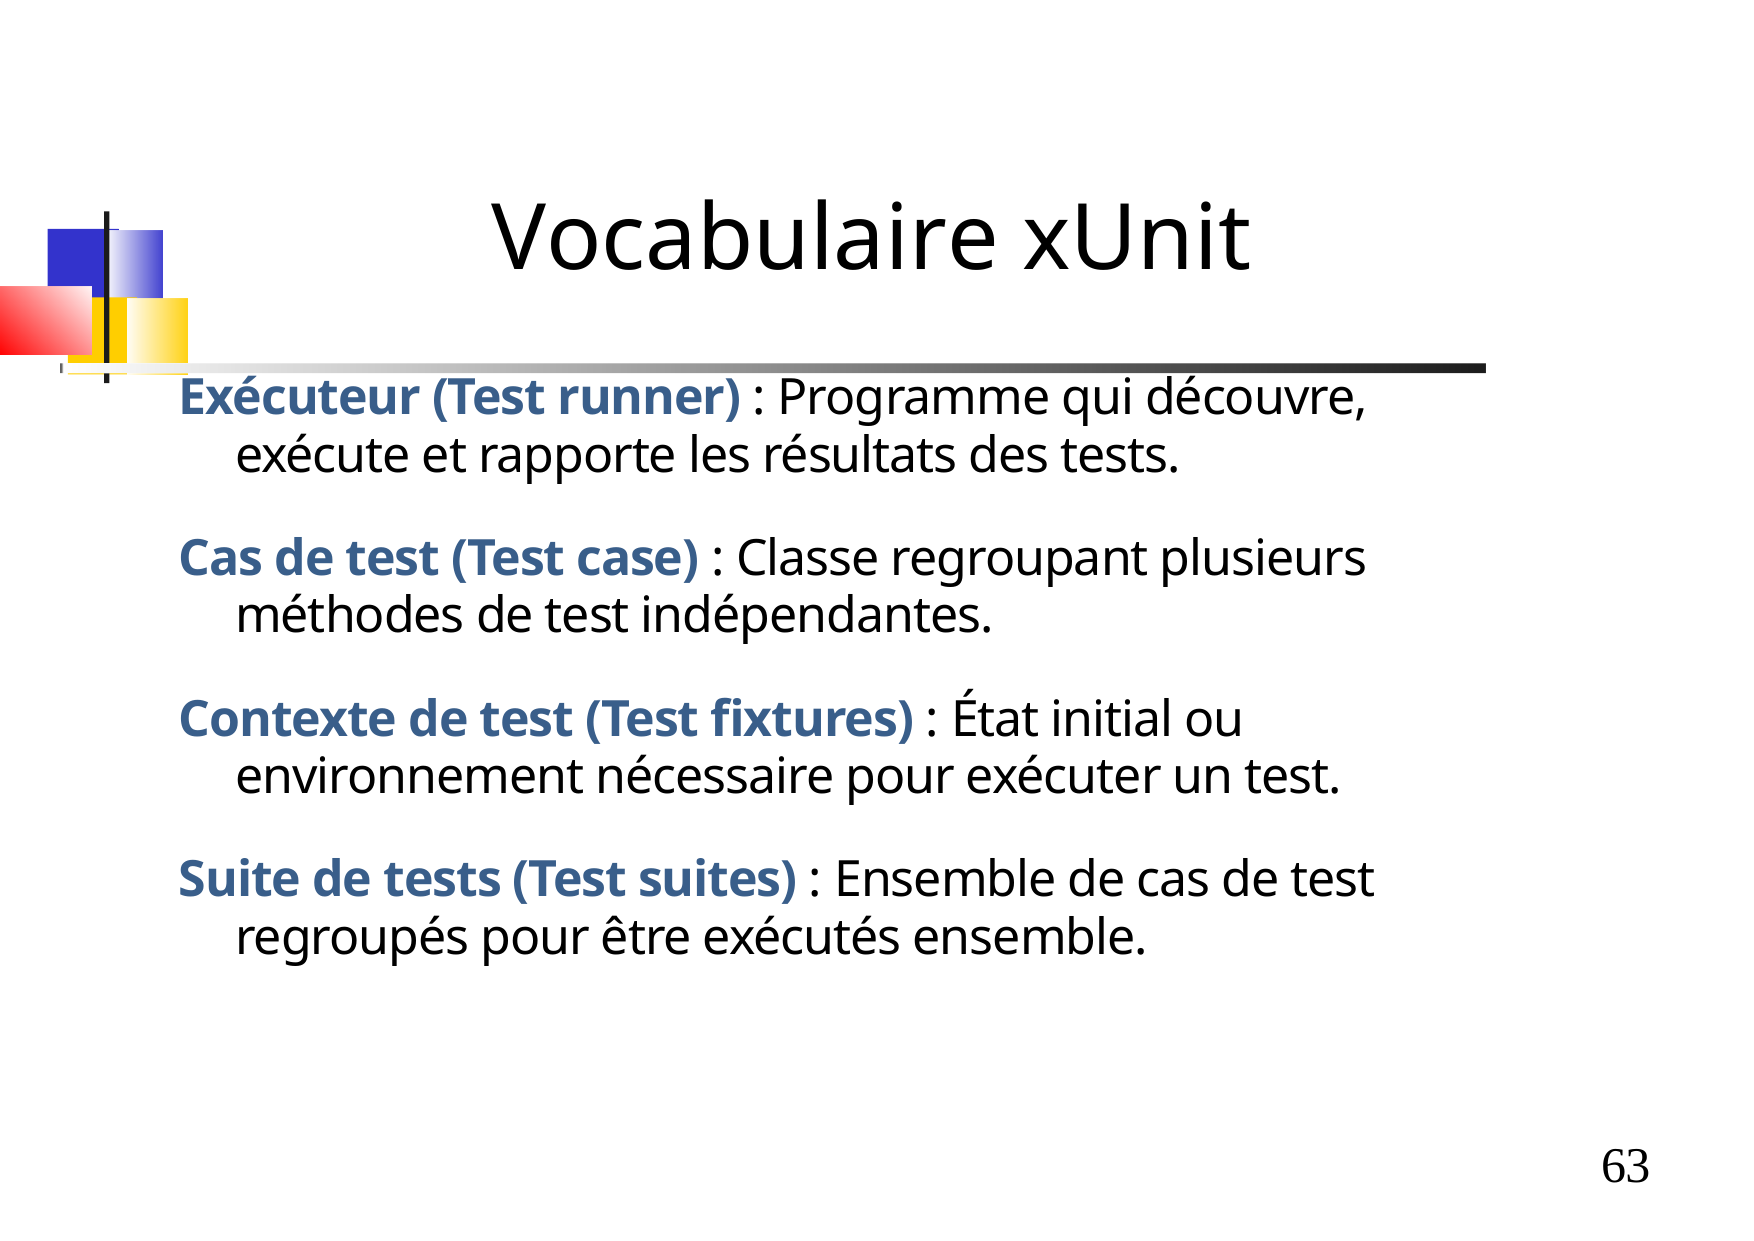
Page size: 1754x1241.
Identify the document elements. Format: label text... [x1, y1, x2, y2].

title Vocabulaire xUnit [179, 183, 1564, 406]
text_box Exécuteur (Test runner) : Programme qui découvre, exécute et rapporte les résultats des tests. Cas de test (Test case) : Classe regroupant plusieurs méthodes de test indépendantes. Contexte de test (Test fixtures) : État initial ou environnement nécessaire pour exécuter un test. Suite de tests (Test suites) : Ensemble de cas de test regroupés pour être exécutés ensemble. [177, 363, 1531, 966]
slide_number 63 [1569, 1135, 1660, 1241]
picture [0, 285, 92, 355]
picture [60, 229, 179, 384]
